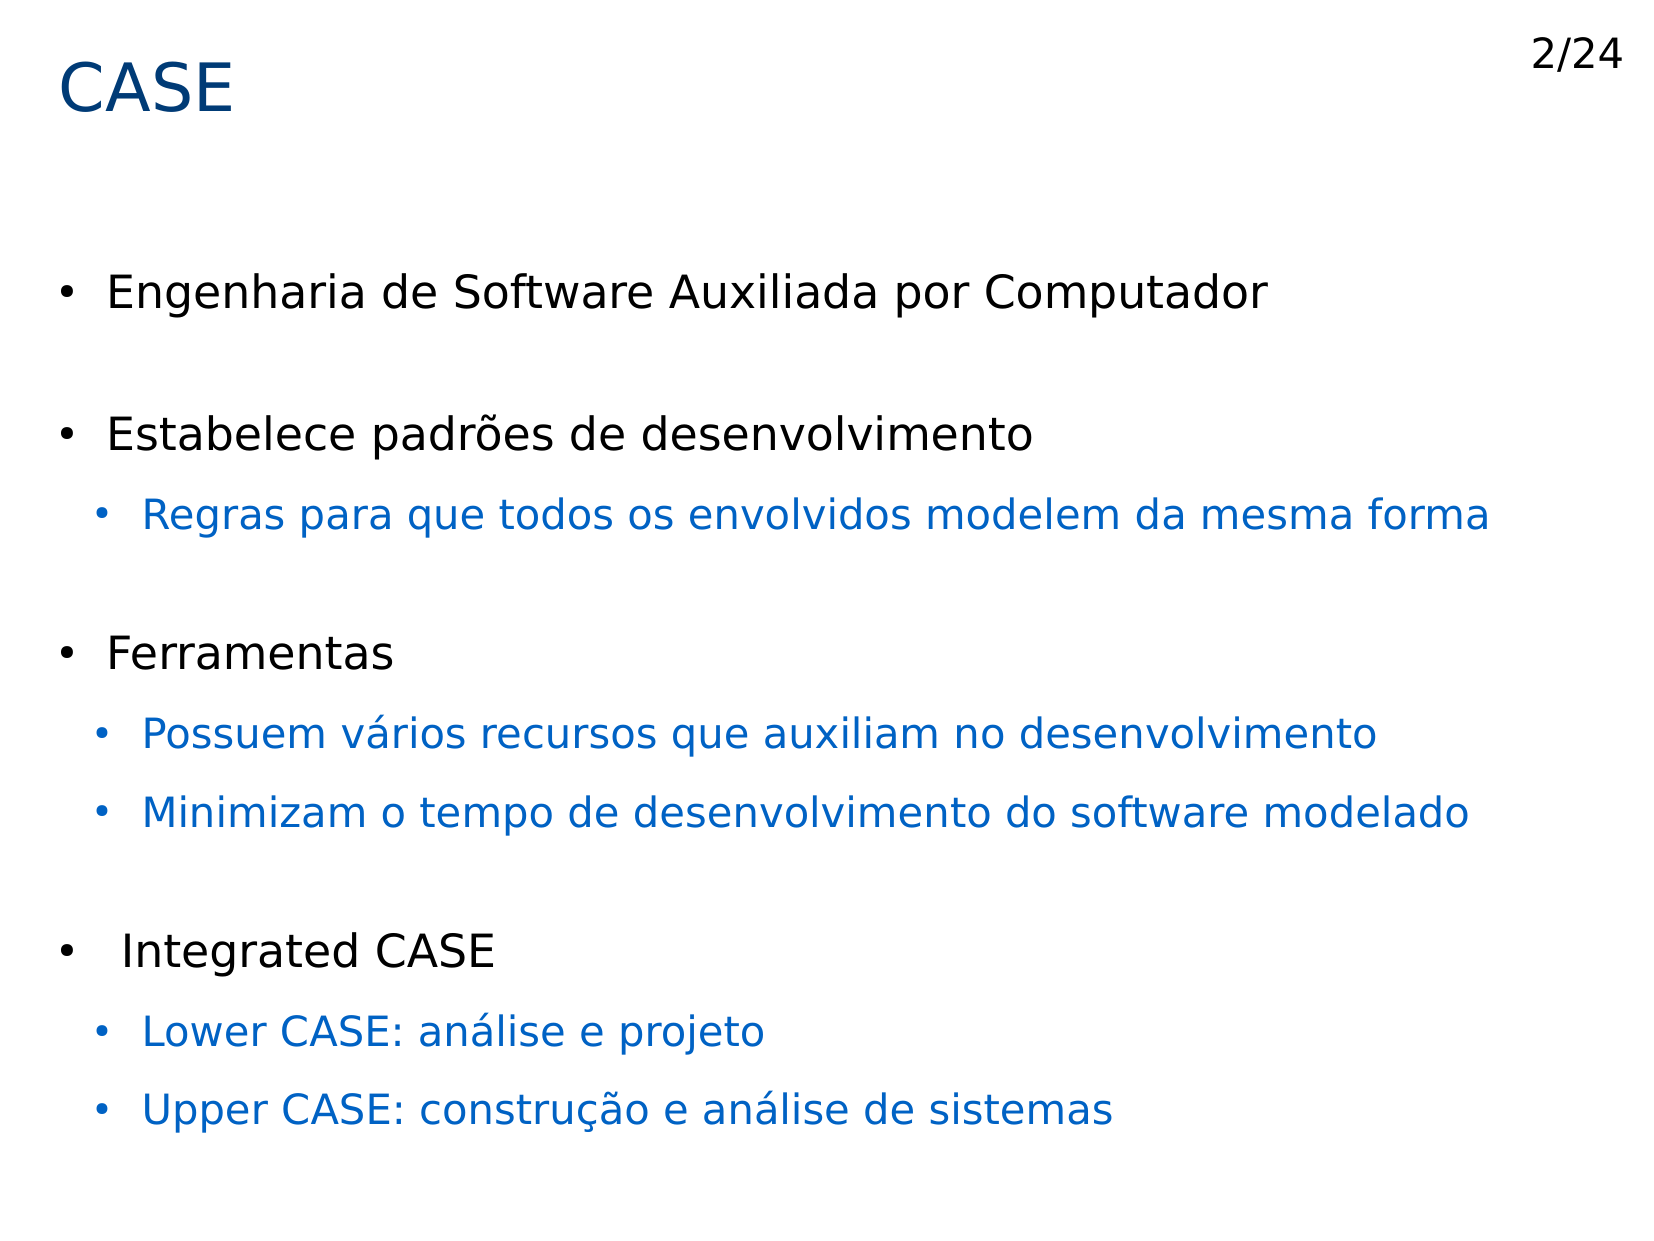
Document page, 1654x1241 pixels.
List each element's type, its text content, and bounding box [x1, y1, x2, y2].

list Engenharia de Software Auxiliada por Computador Estabelece padrões de desenvolvimento Regras para que todos os envolvidos modelem da mesma forma Ferramentas Possuem vários recursos que auxiliam no desenvolvimento Minimizam o tempo de desenvolvimento do software modelado Integrated CASE Lower CASE: análise e projeto Upper CASE: construção e análise de sistemas [59, 265, 1625, 1211]
title CASE [59, 29, 1506, 148]
